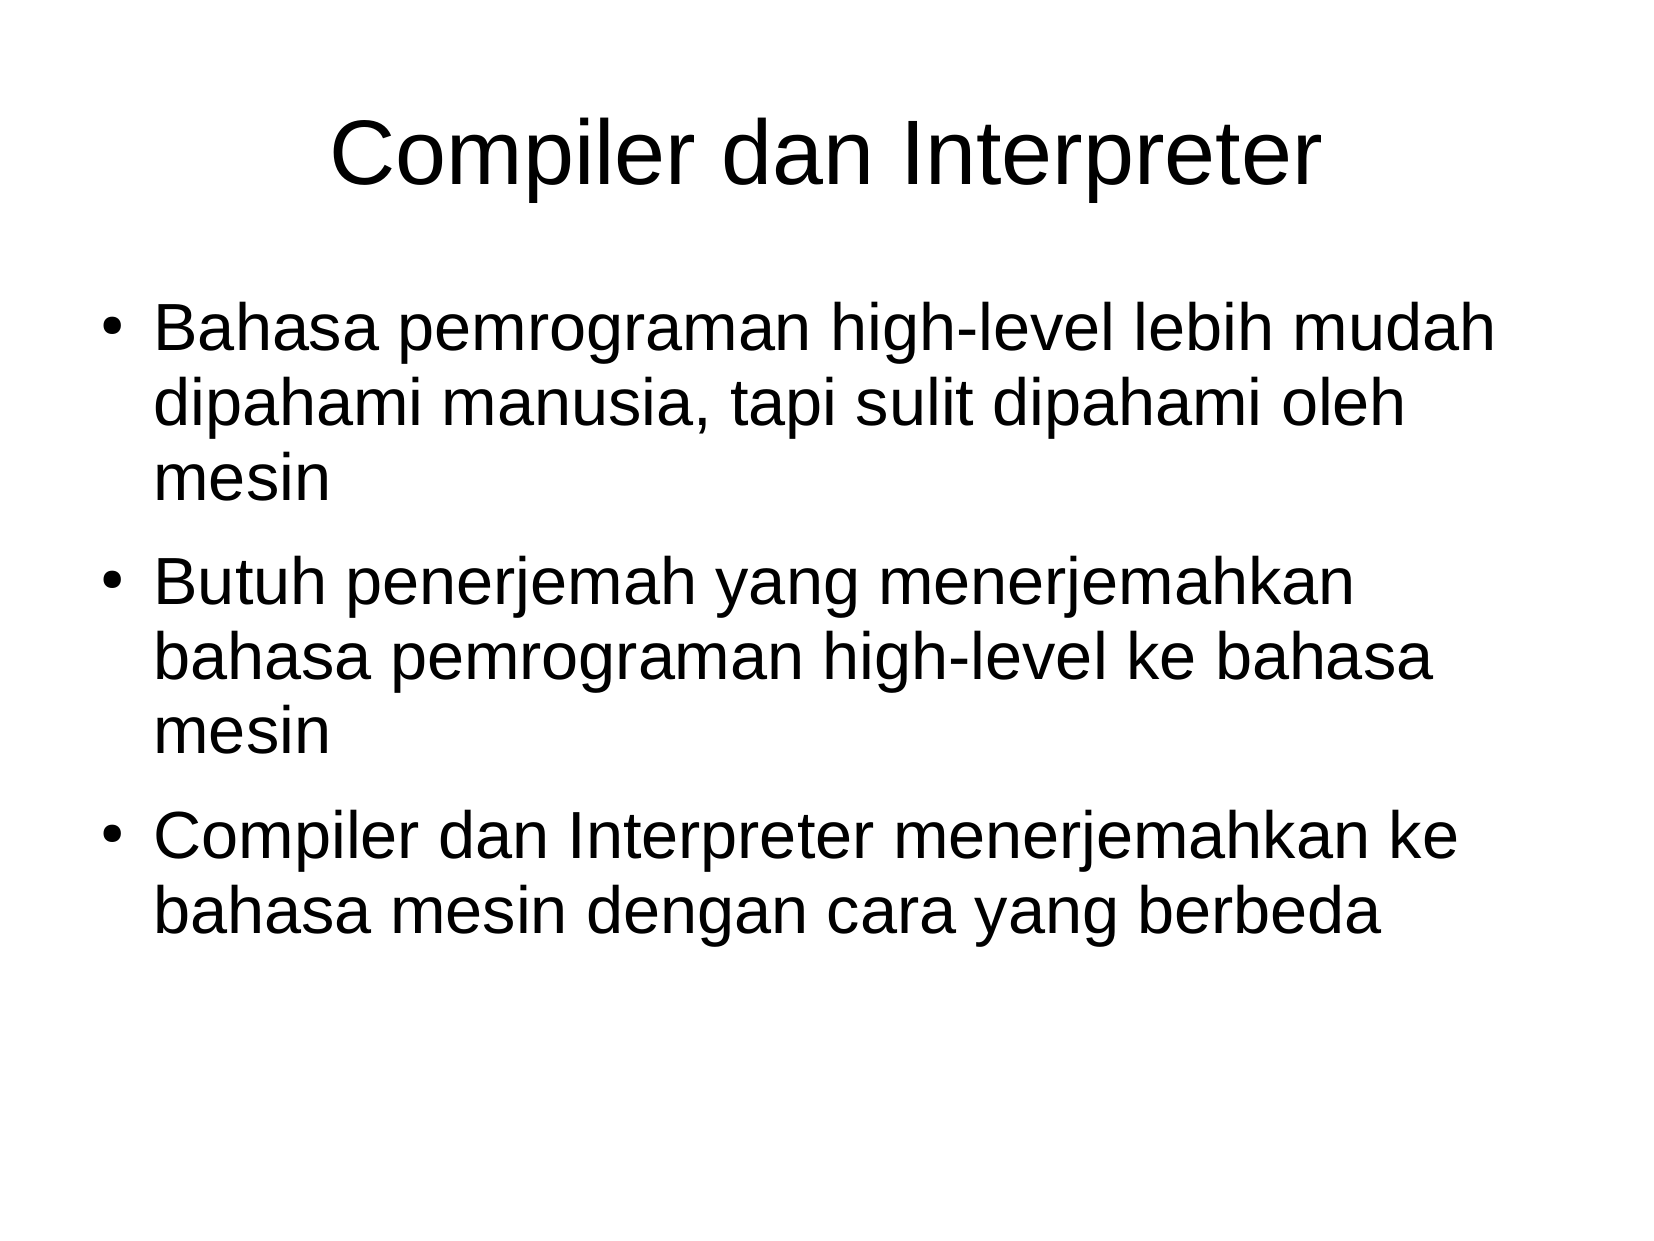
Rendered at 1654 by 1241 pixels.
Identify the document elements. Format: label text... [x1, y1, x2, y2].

title Compiler dan Interpreter [82, 49, 1571, 257]
list Bahasa pemrograman high-level lebih mudah dipahami manusia, tapi sulit dipahami oleh mesin Butuh penerjemah yang menerjemahkan bahasa pemrograman high-level ke bahasa mesin Compiler dan Interpreter menerjemahkan ke bahasa mesin dengan cara yang berbeda [82, 290, 1571, 1010]
